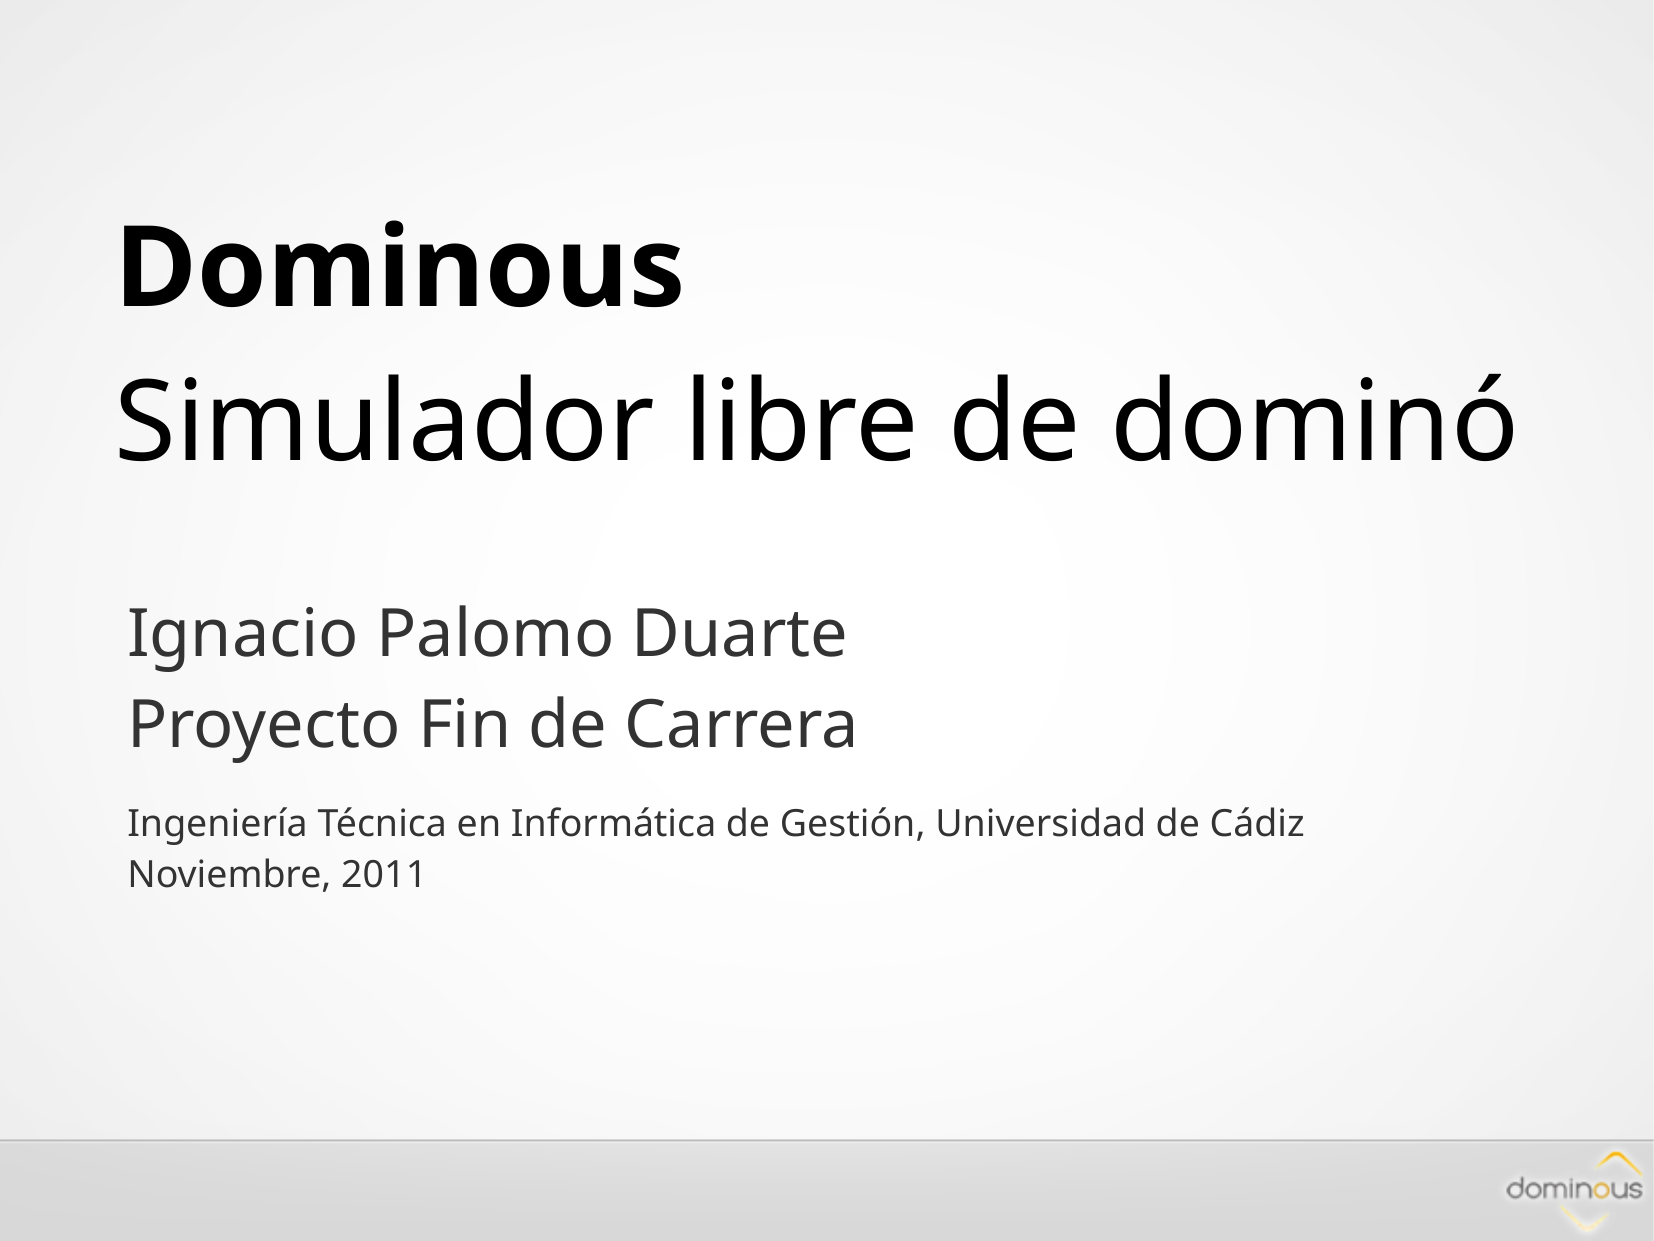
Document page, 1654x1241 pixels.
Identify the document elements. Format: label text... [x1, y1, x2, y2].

text_box Dominous Simulador libre de dominó [99, 179, 1565, 501]
text_box Ignacio Palomo Duarte Proyecto Fin de Carrera Ingeniería Técnica en Informática de Gestión, Universidad de Cádiz Noviembre, 2011 [112, 577, 1560, 1198]
picture [0, 0, 1654, 1241]
